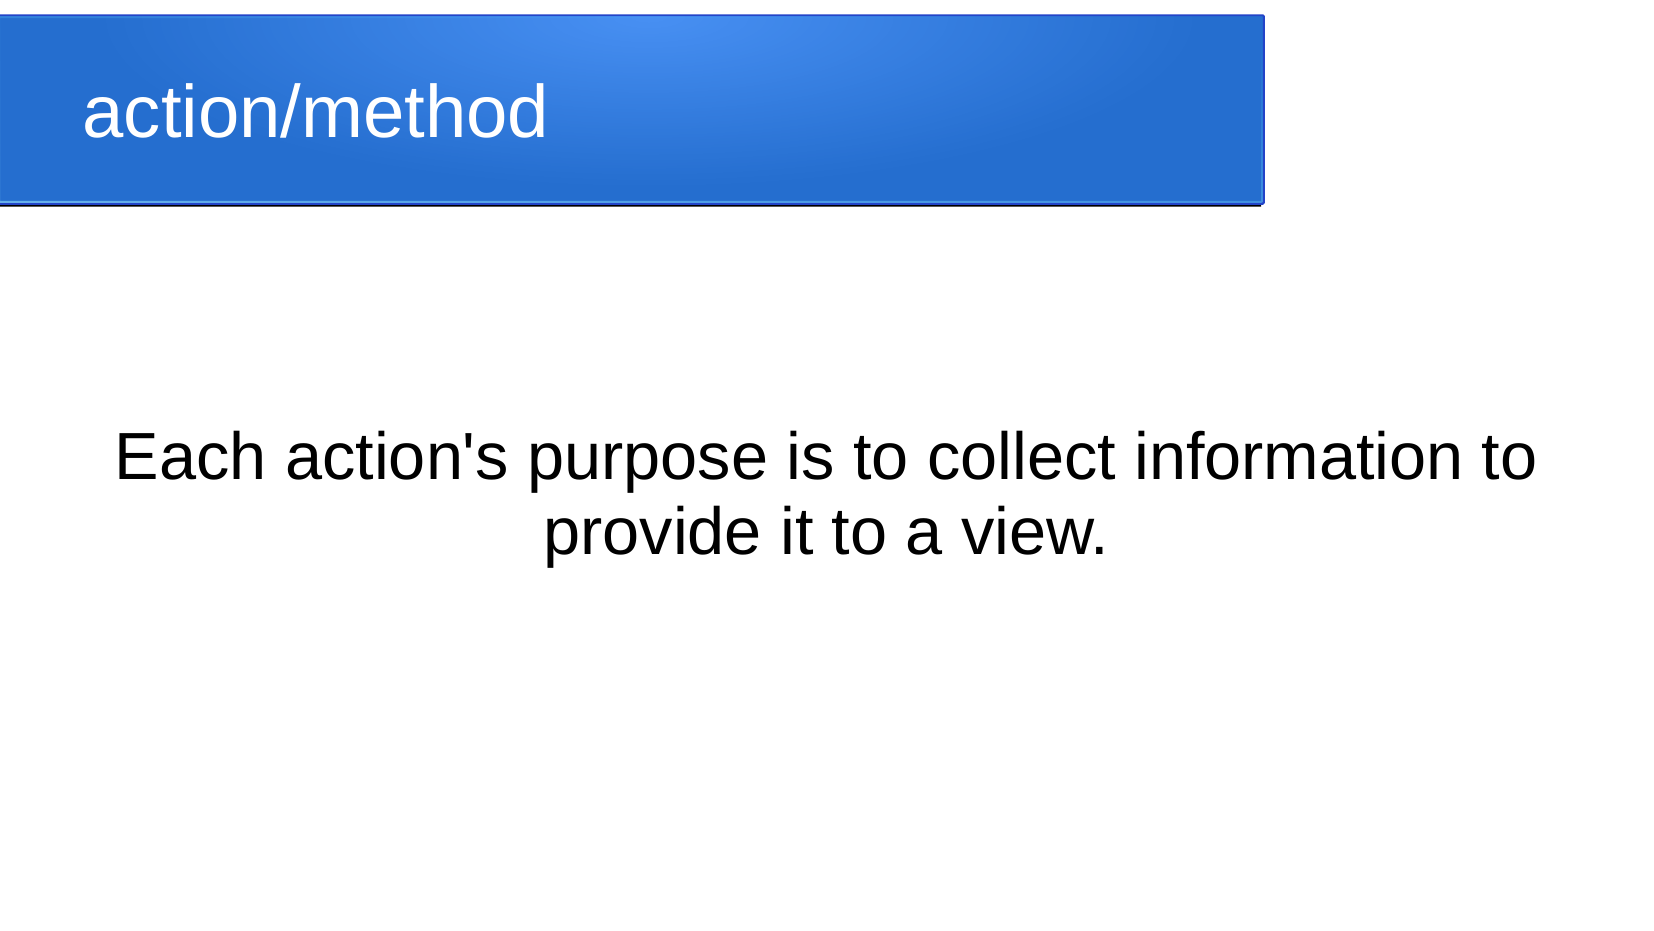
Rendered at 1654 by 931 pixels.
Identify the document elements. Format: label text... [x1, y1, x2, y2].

title action/method [82, 35, 1235, 189]
subtitle Each action's purpose is to collect information to provide it to a view. [82, 224, 1571, 764]
